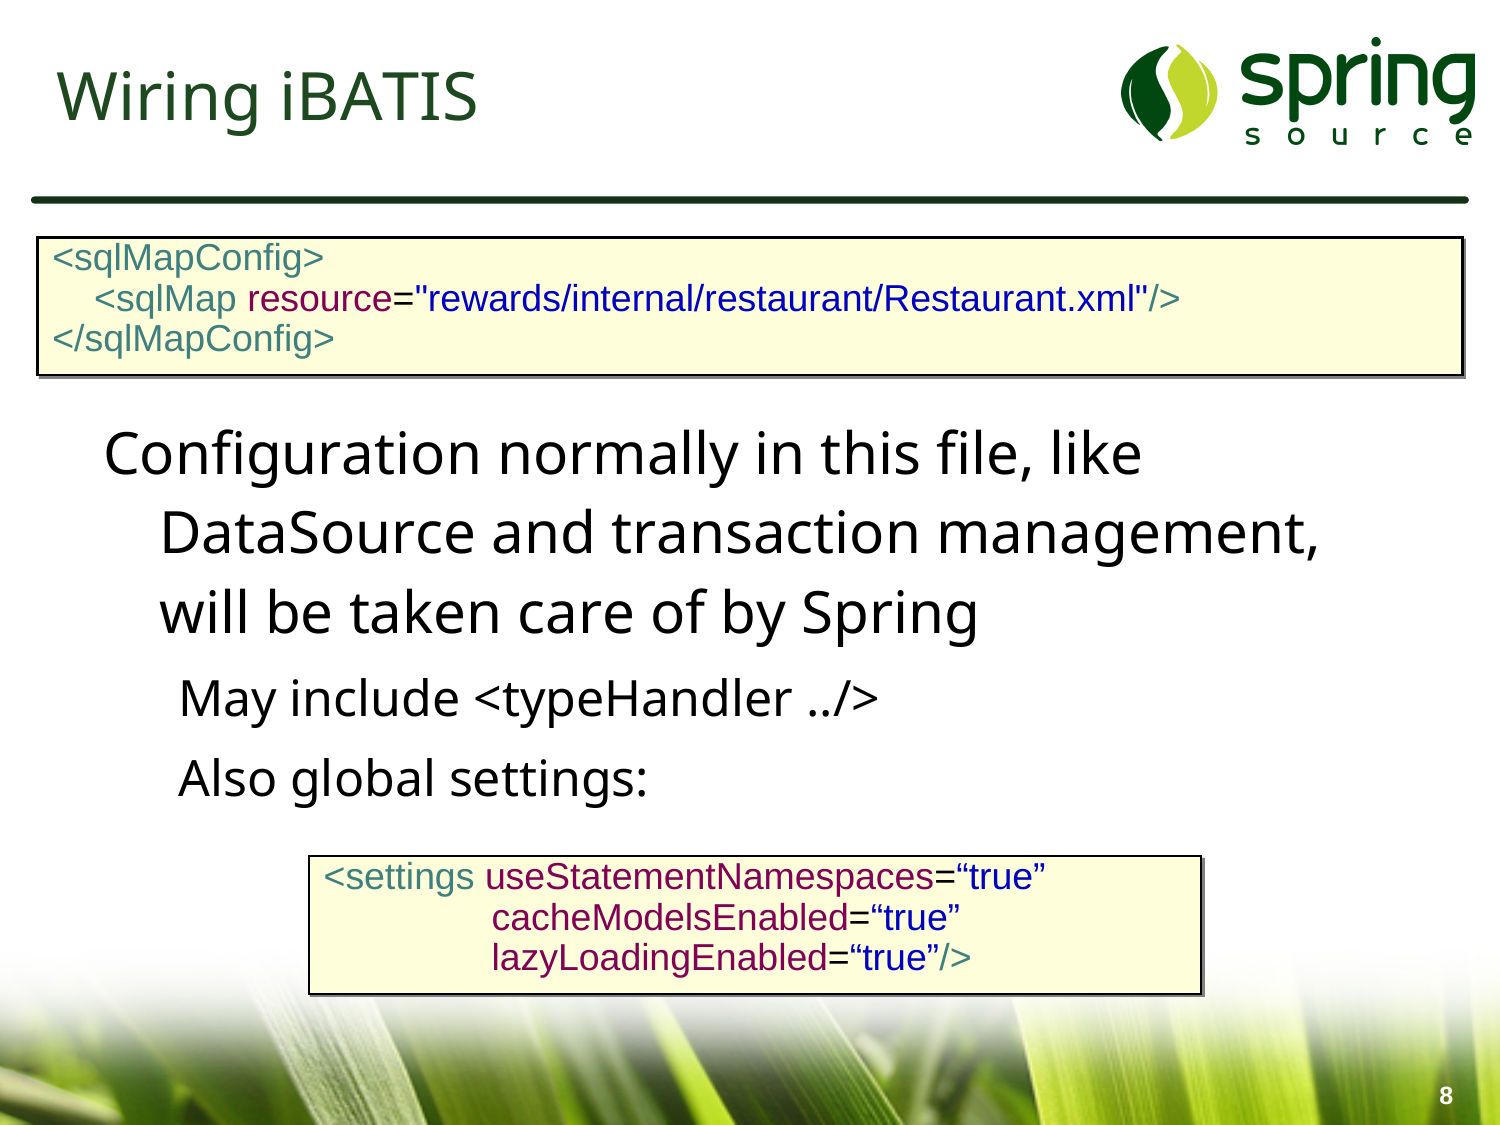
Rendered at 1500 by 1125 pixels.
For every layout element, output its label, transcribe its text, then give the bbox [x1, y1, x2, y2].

picture [1121, 37, 1475, 145]
list Configuration normally in this file, like DataSource and transaction management, will be taken care of by Spring May include <typeHandler ../> Also global settings: [103, 412, 1394, 1013]
text_box <sqlMapConfig> <sqlMap resource="rewards/internal/restaurant/Restaurant.xml"/> </sqlMapConfig> [37, 237, 1463, 376]
title Wiring iBATIS [56, 14, 1089, 176]
picture [0, 944, 1500, 1125]
text_box <settings useStatementNamespaces=“true” cacheModelsEnabled=“true” lazyLoadingEnabled=“true”/> [308, 856, 1202, 994]
